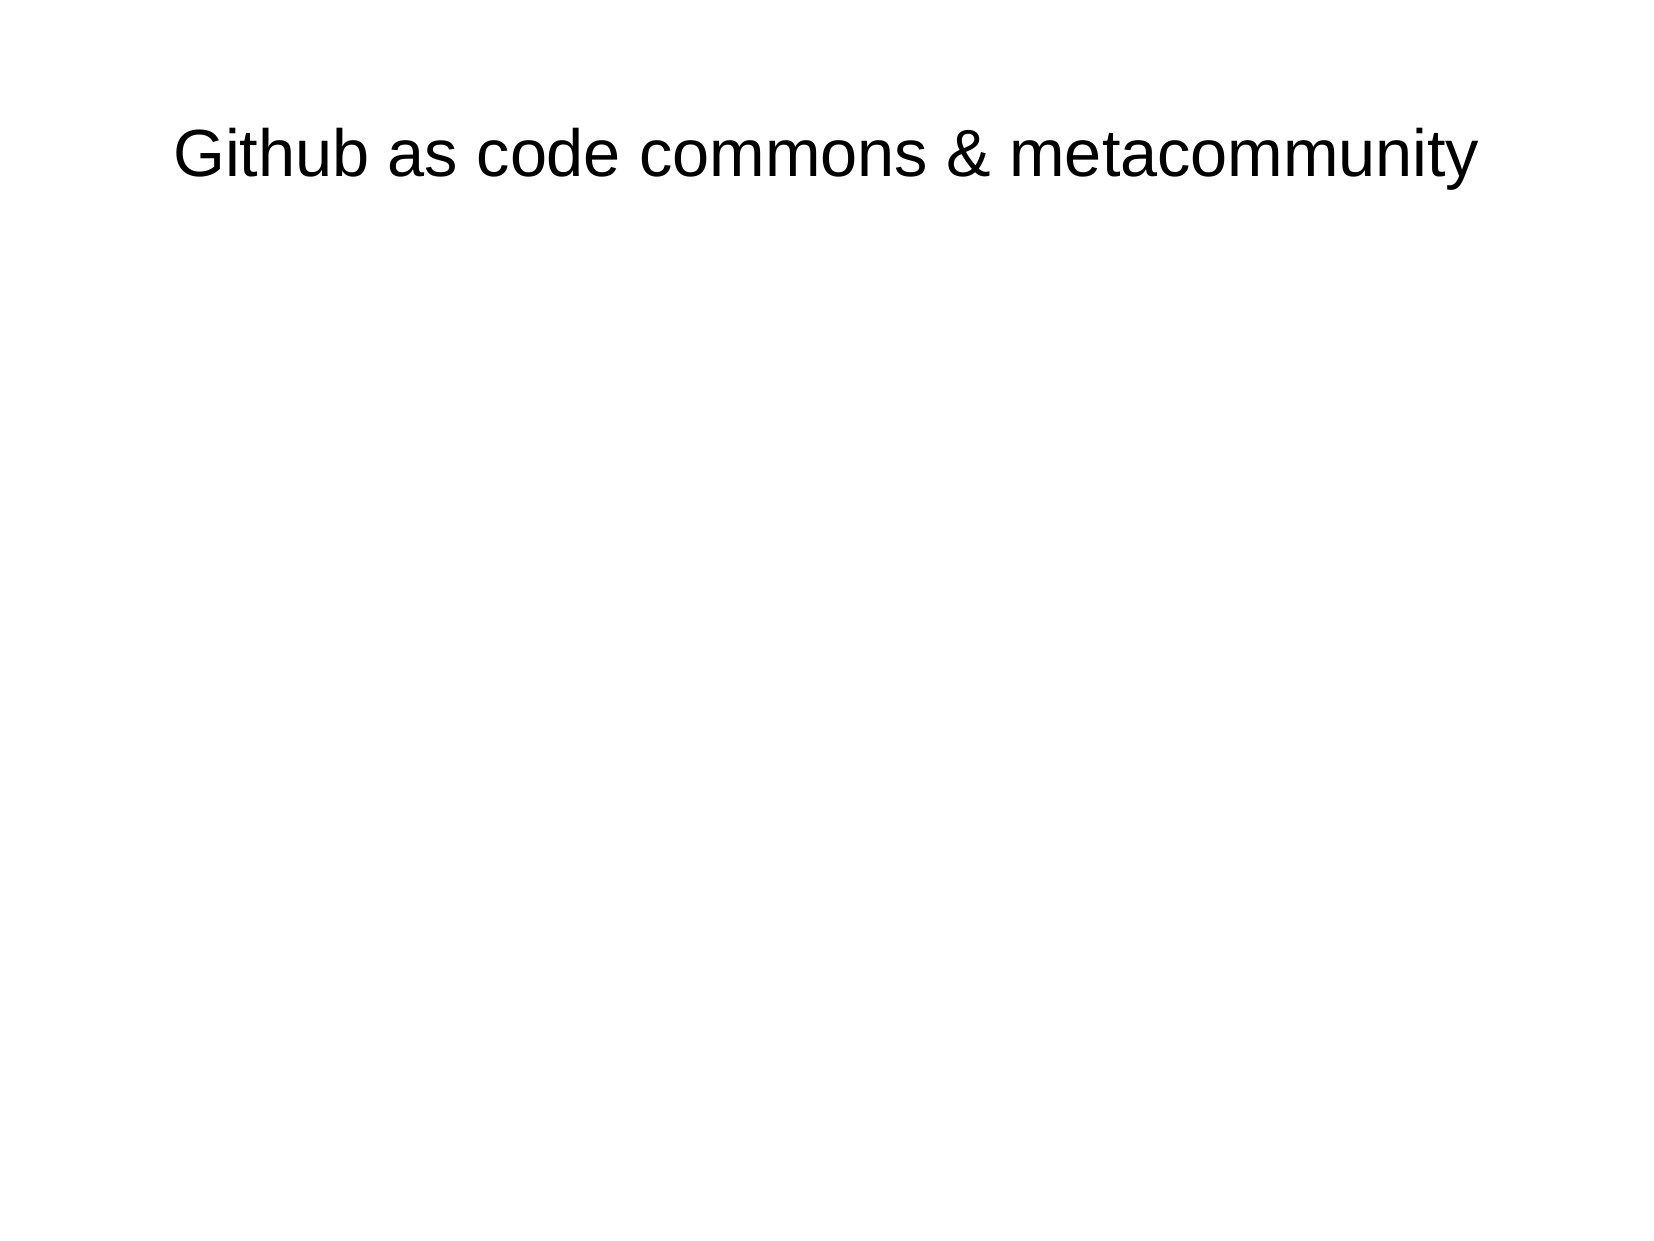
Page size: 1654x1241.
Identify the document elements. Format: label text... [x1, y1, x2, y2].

title Github as code commons & metacommunity [82, 49, 1571, 257]
